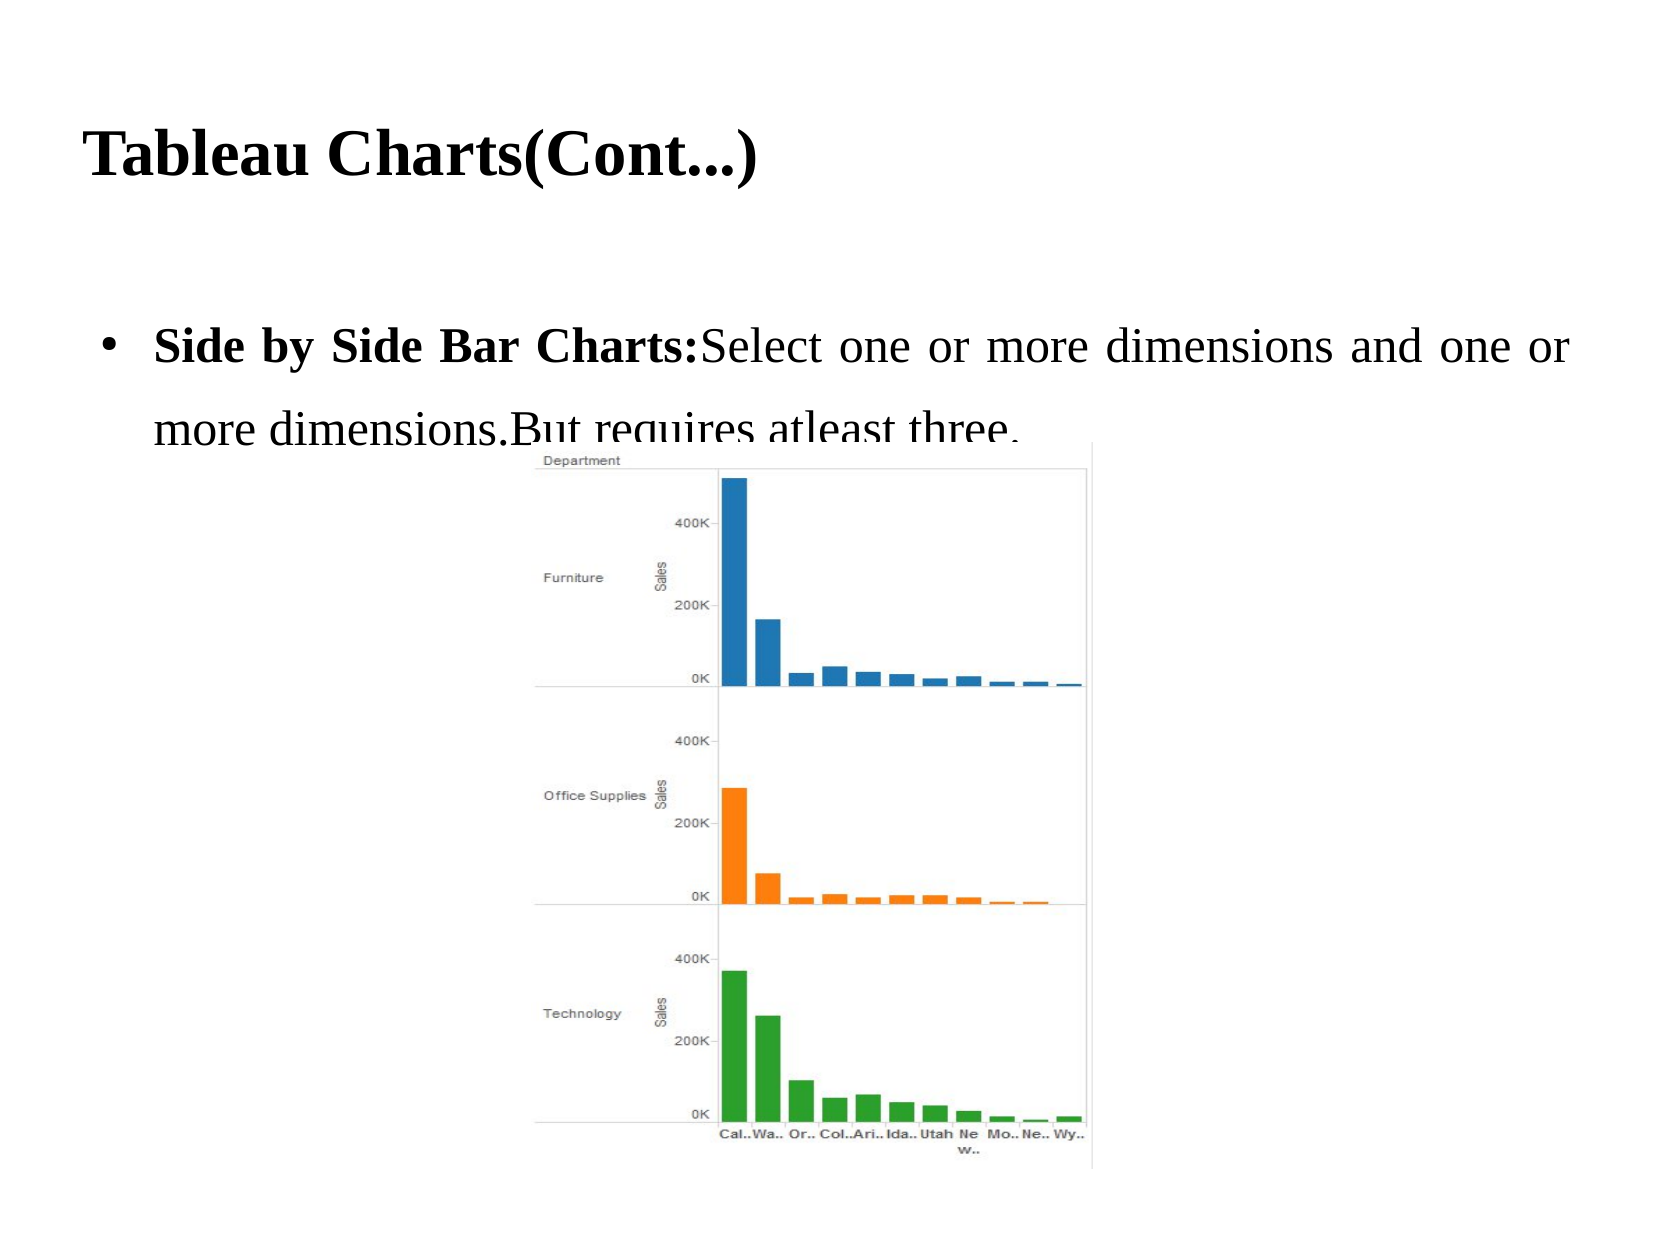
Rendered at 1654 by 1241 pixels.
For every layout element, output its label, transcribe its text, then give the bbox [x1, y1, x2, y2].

picture [531, 442, 1093, 1169]
list Side by Side Bar Charts:Select one or more dimensions and one or more dimensions.But requires atleast three. [82, 290, 1571, 1010]
title Tableau Charts(Cont...) [82, 49, 1571, 257]
